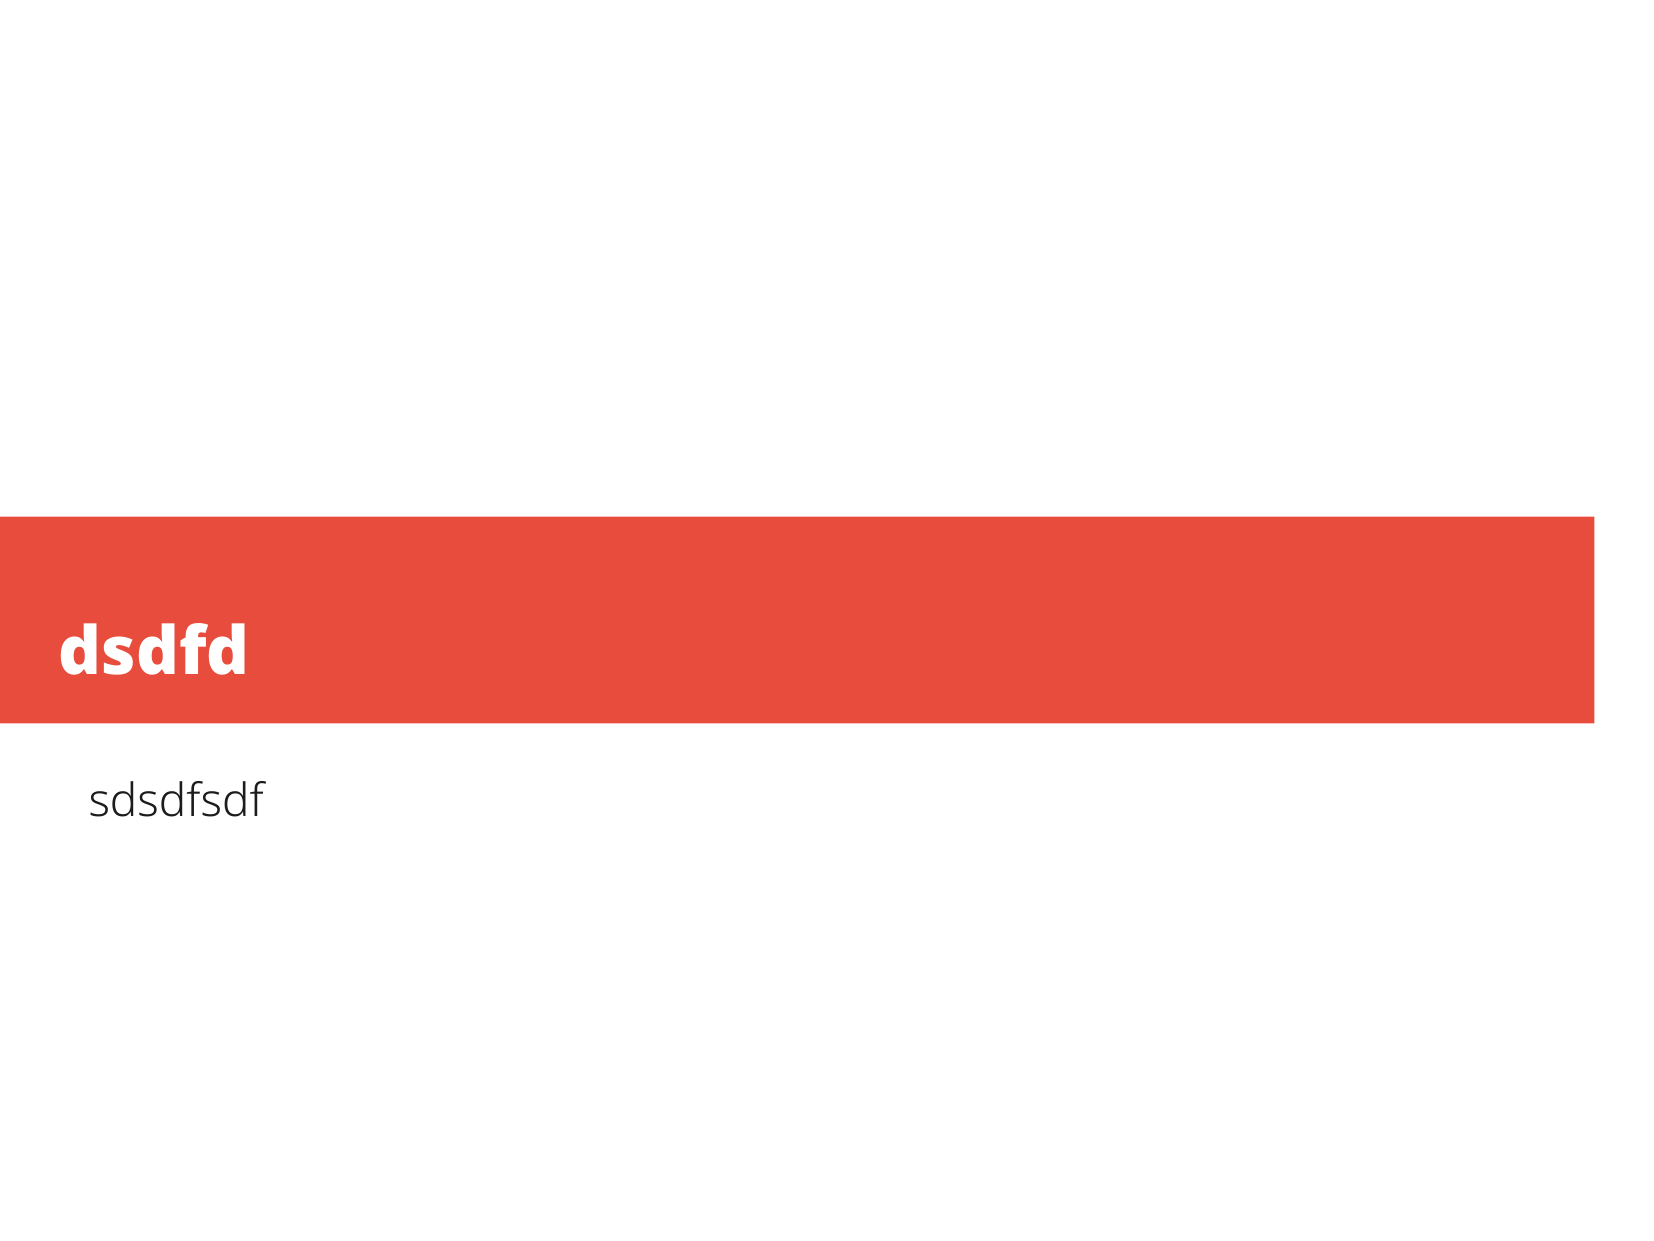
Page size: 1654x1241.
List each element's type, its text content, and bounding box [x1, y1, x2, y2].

title dsdfd [59, 546, 1595, 694]
subtitle sdsdfsdf [88, 767, 1595, 1182]
